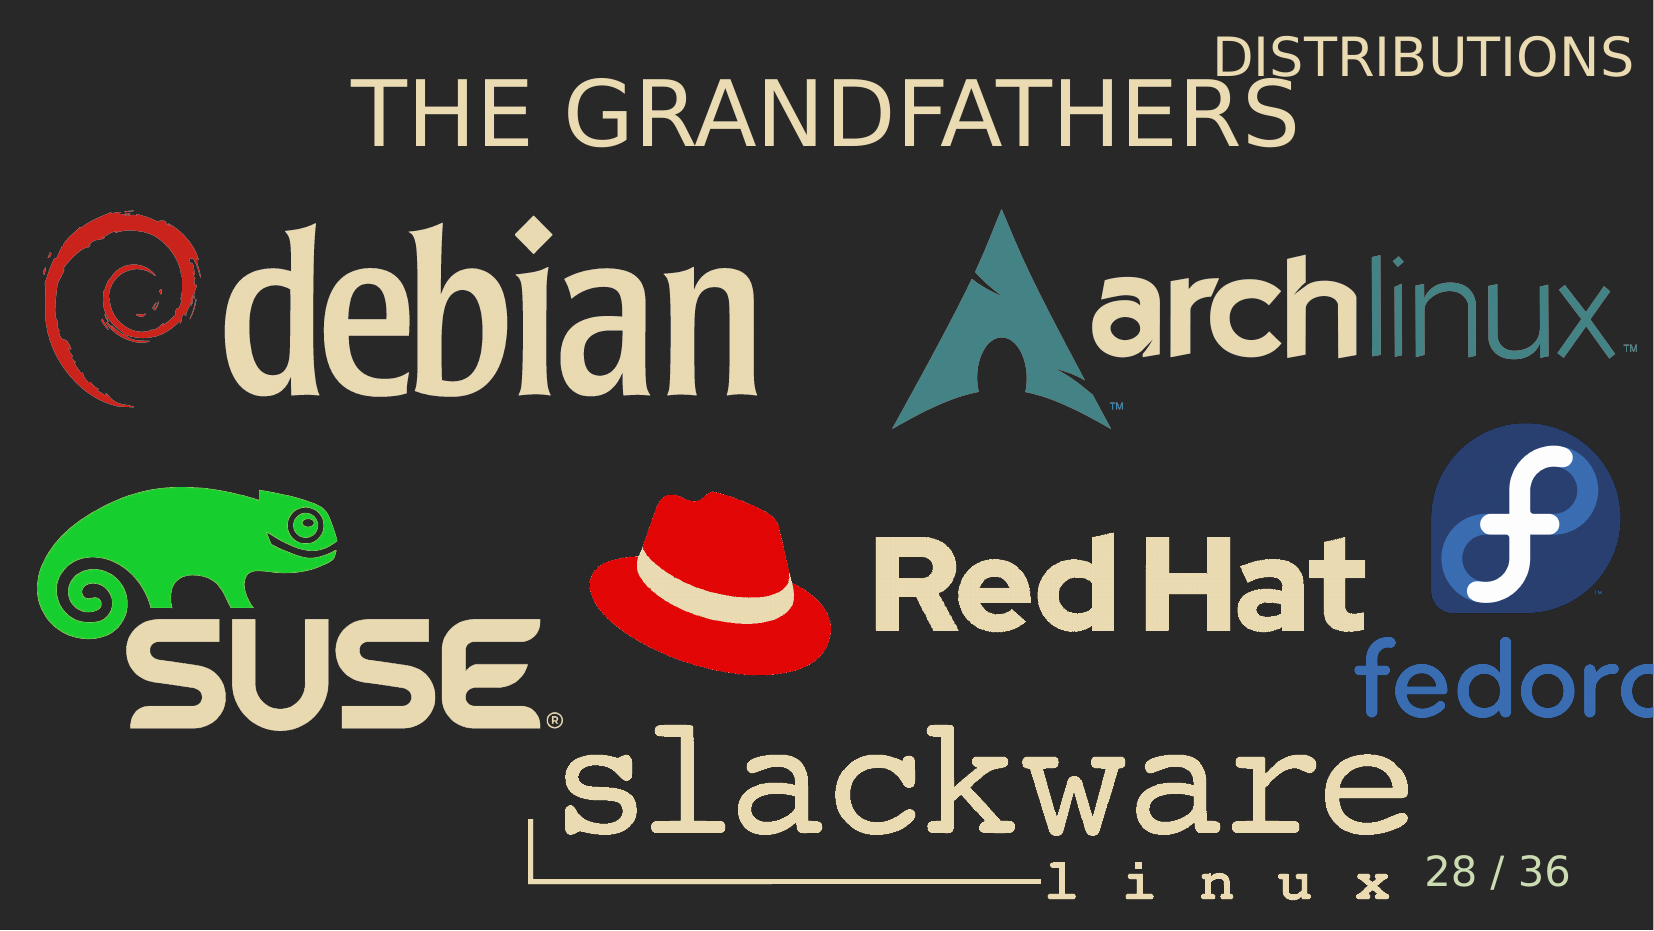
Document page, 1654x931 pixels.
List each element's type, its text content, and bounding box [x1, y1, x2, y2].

title THE GRANDFATHERS [82, 37, 1571, 193]
text_box DISTRIBUTIONS [1050, 18, 1651, 160]
picture [37, 187, 1654, 931]
picture [37, 206, 764, 413]
